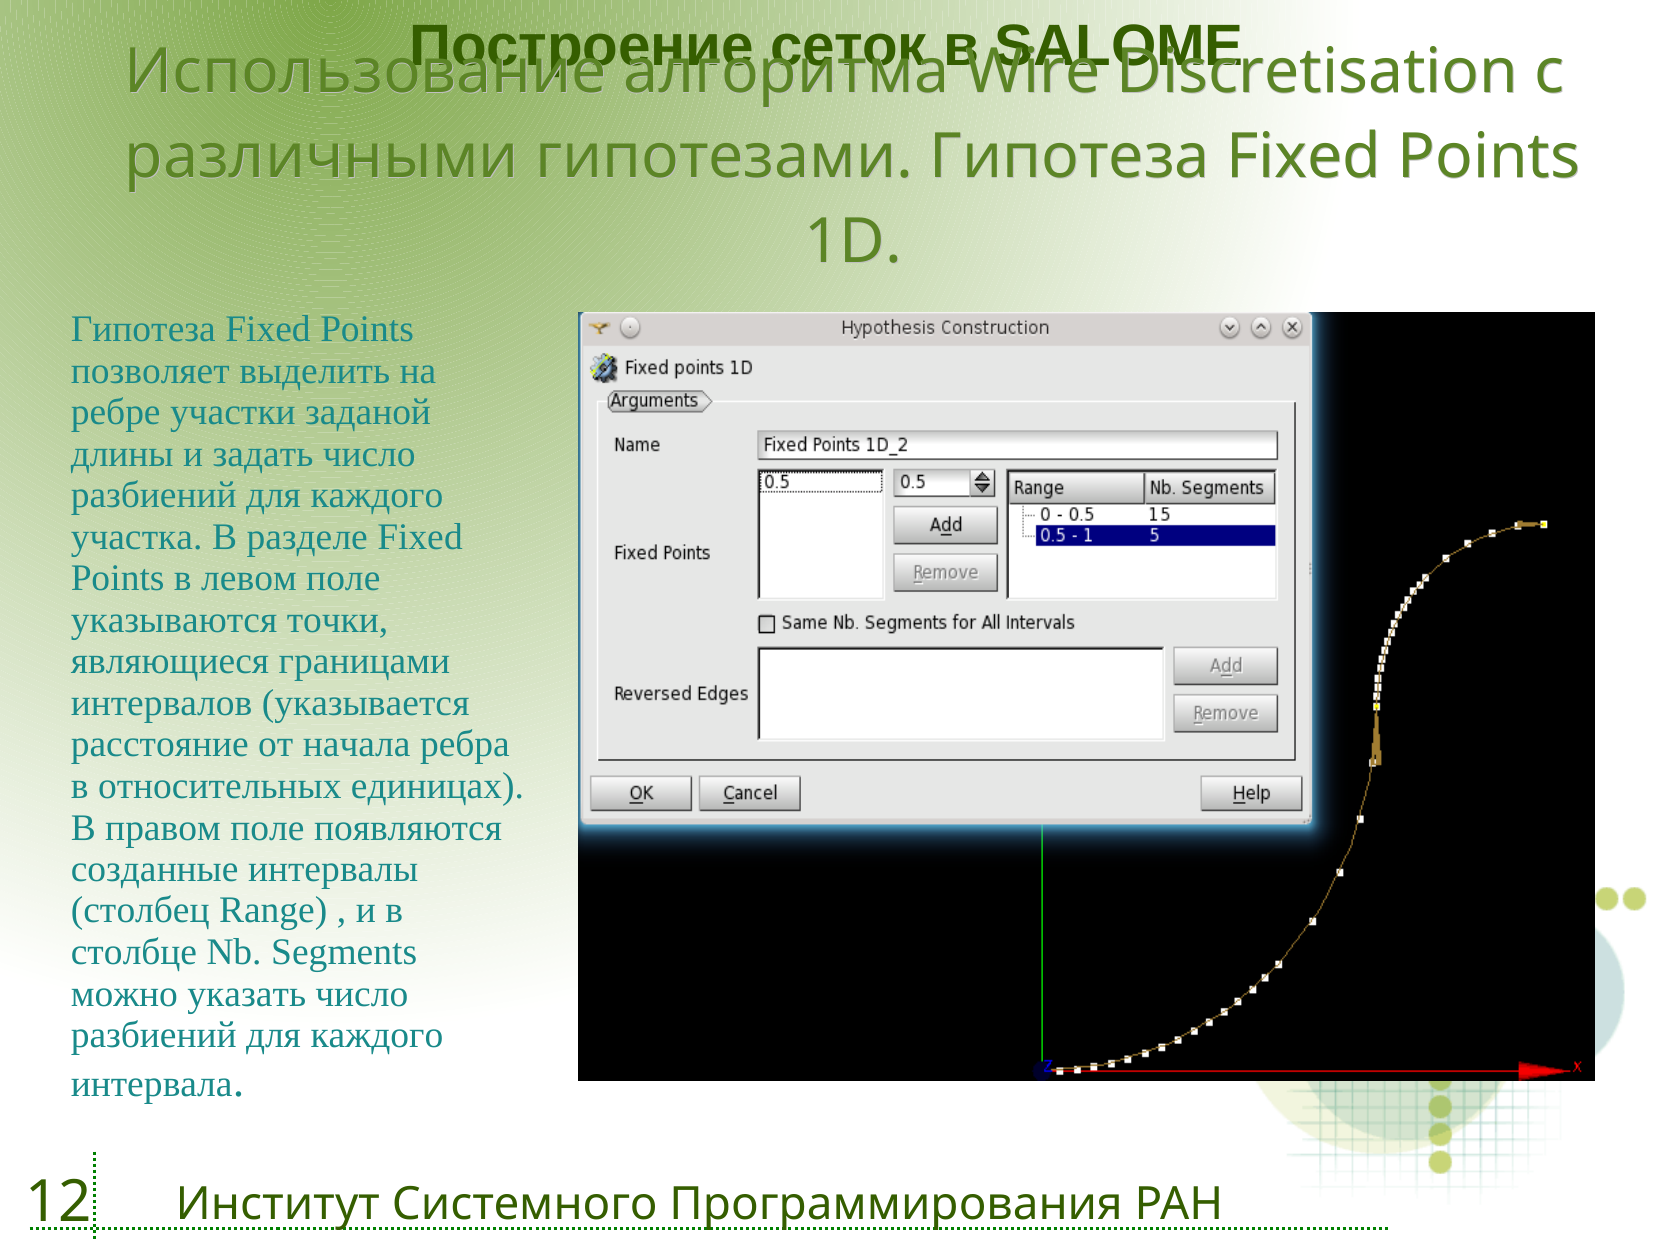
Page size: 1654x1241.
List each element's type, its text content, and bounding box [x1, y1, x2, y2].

title Использование алгоритма Wire Discretisation c различными гипотезами. Гипотеза Fixed Points 1D. [82, 38, 1625, 269]
picture [578, 312, 1654, 1211]
list Гипотеза Fixed Points позволяет выделить на ребре участки заданой длины и задать число разбиений для каждого участка. В разделе Fixed Points в левом поле указываются точки, являющиеся границами интервалов (указывается расстояние от начала ребра в относительных единицах). В правом поле появляются созданные интервалы (столбец Range) , и в столбце Nb. Segments можно указать число разбиений для каждого интервала. [70, 308, 532, 1107]
